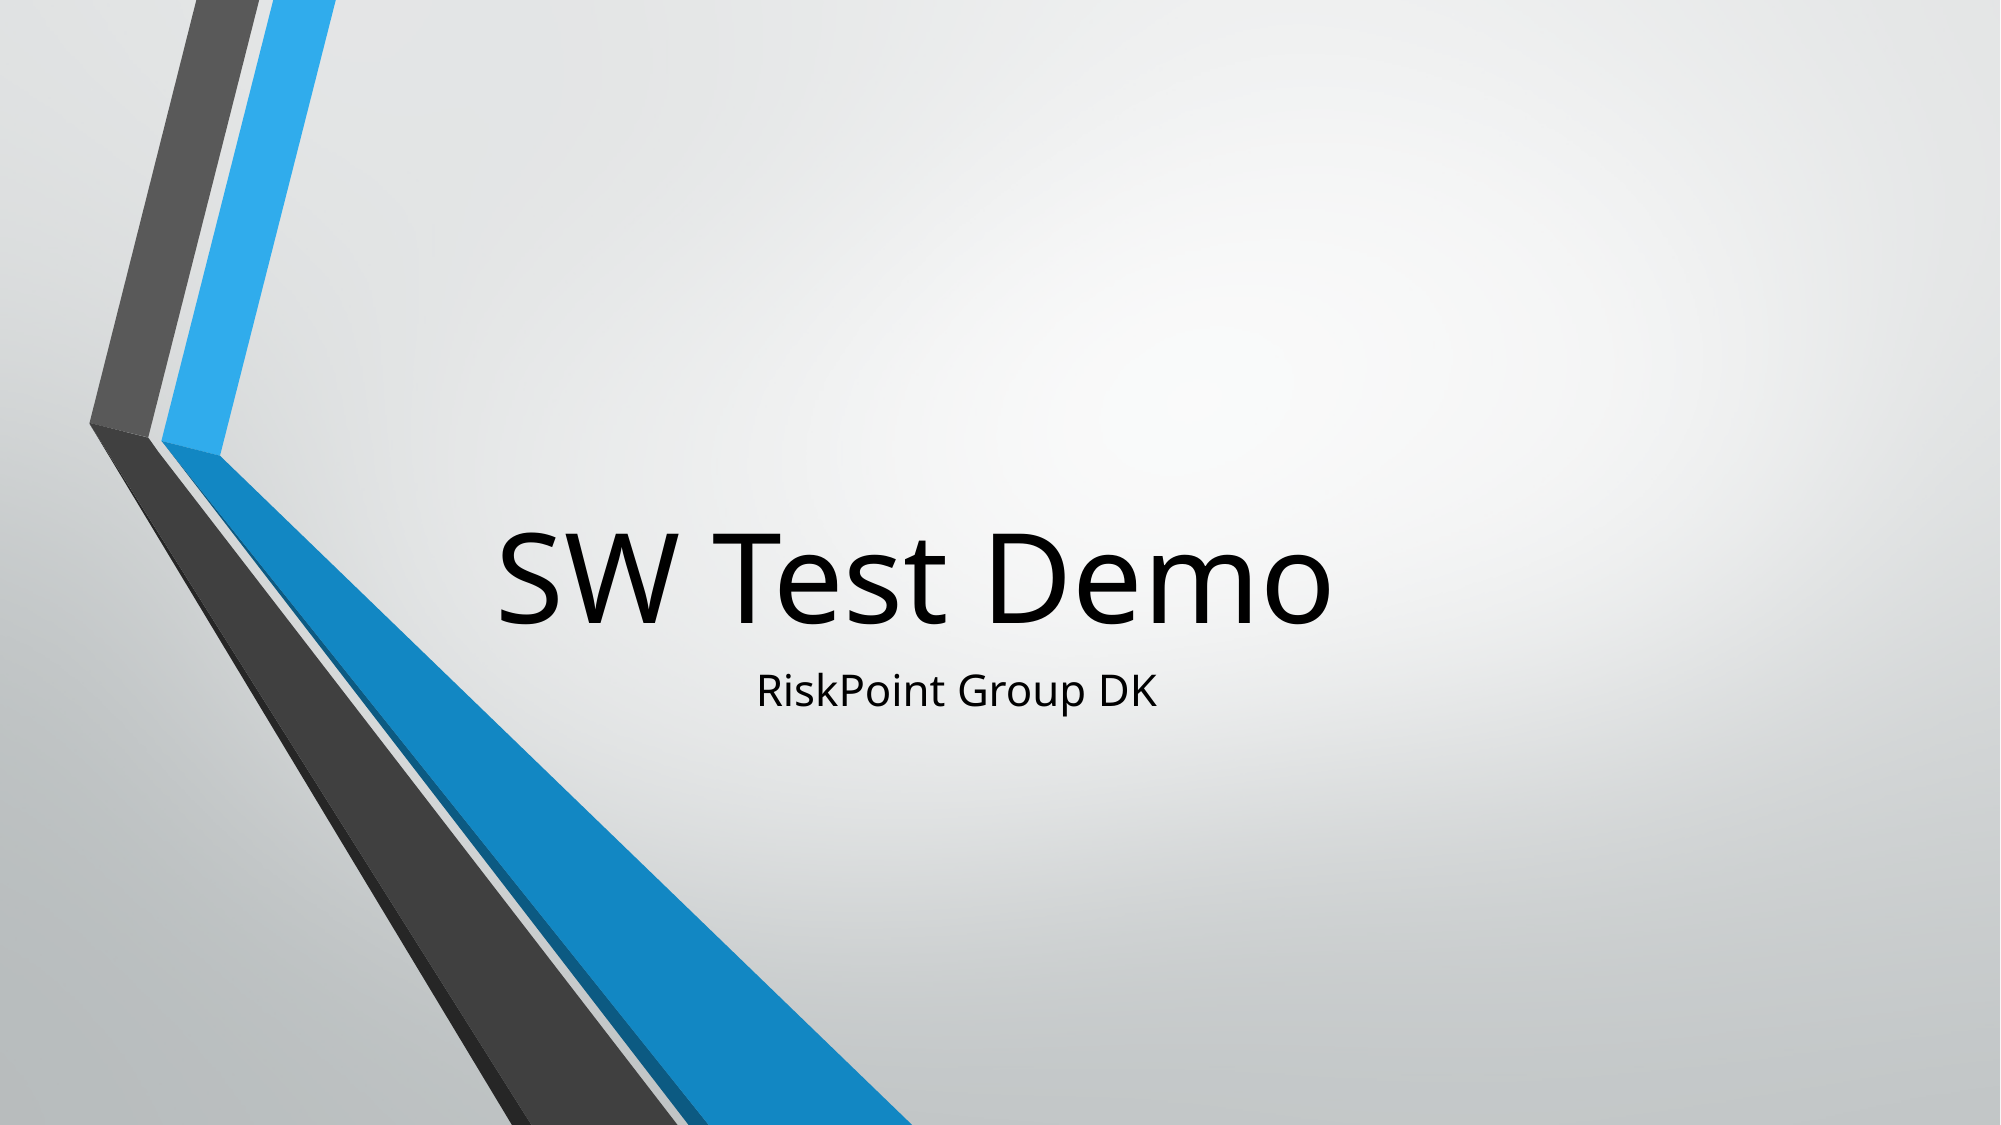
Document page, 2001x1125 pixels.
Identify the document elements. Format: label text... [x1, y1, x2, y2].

title SW Test Demo [480, 226, 1887, 656]
subtitle RiskPoint Group DK [740, 655, 1887, 884]
